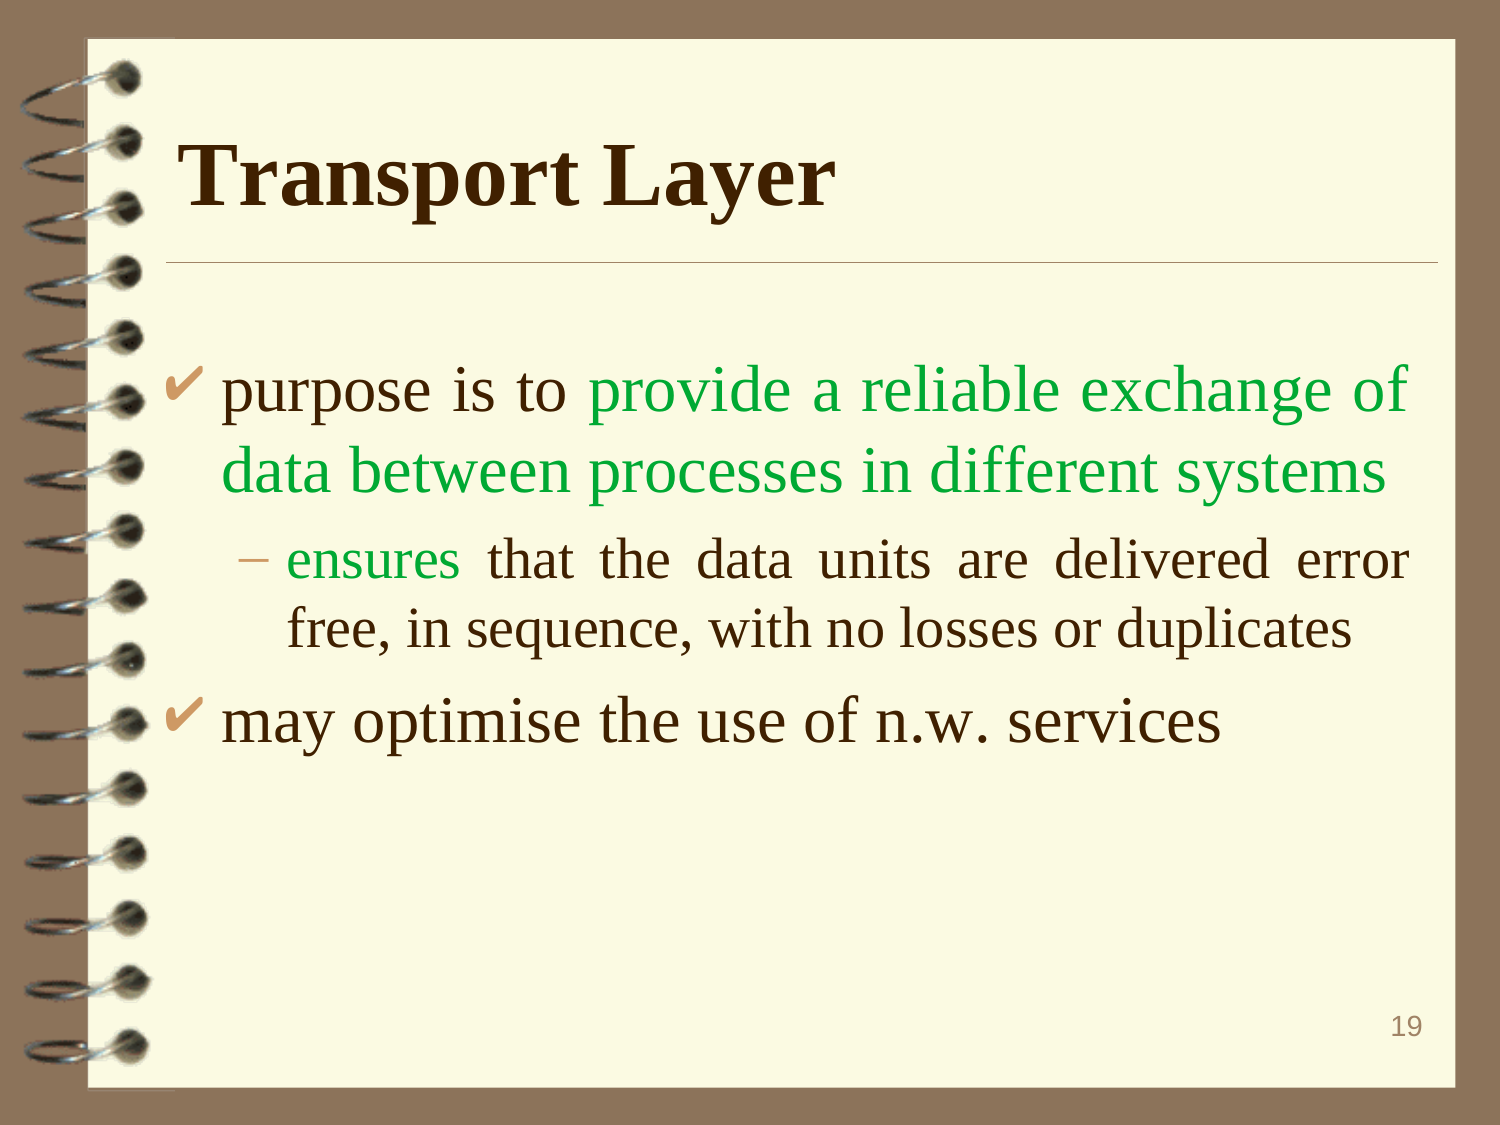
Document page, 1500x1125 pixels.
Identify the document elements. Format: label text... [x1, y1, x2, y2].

picture [0, 0, 175, 1125]
title Transport Layer [162, 74, 1438, 263]
list purpose is to provide a reliable exchange of data between processes in different systems ensures that the data units are delivered error free, in sequence, with no losses or duplicates may optimise the use of n.w. services [150, 337, 1426, 1013]
